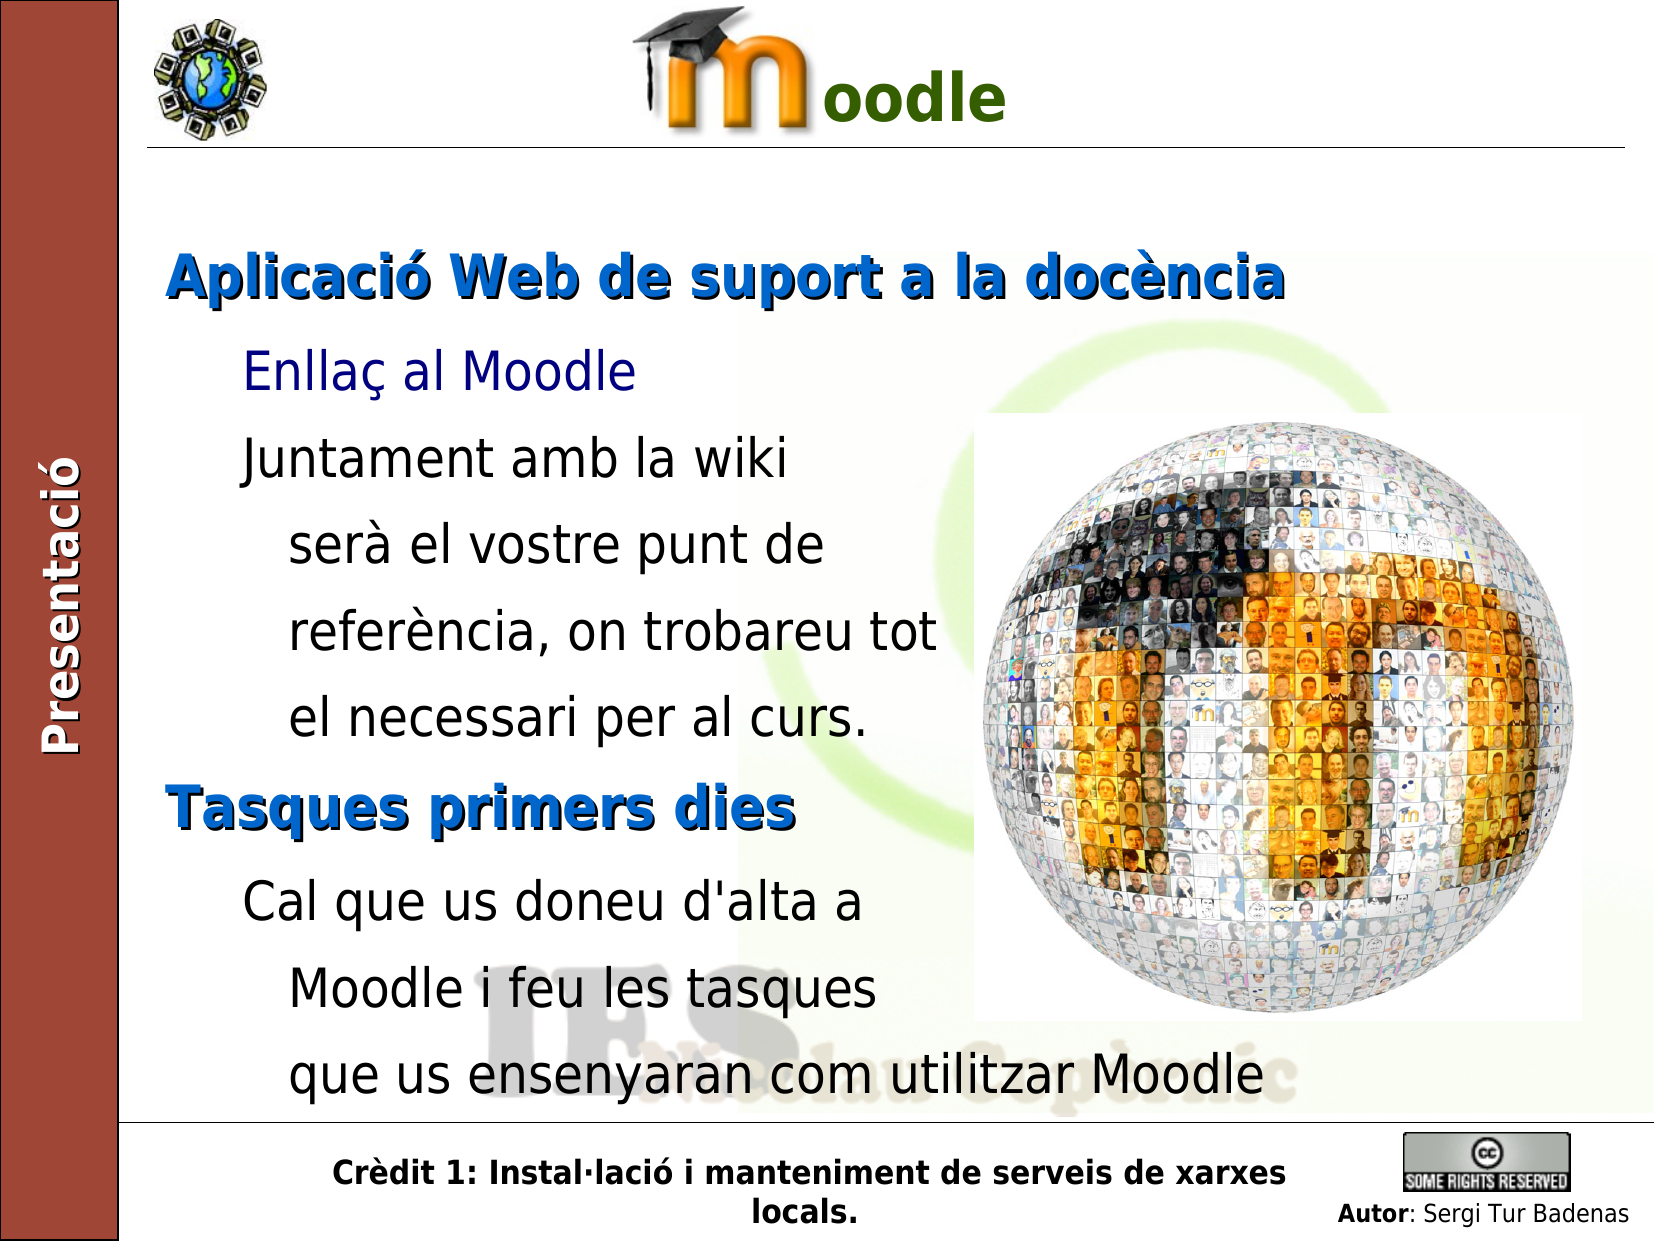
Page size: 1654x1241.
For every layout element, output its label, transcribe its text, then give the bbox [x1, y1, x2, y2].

list Aplicació Web de suport a la docència Enllaç al Moodle Juntament amb la wiki serà el vostre punt de referència, on trobareu tot el necessari per al curs. Tasques primers dies Cal que us doneu d'alta a Moodle i feu les tasques que us ensenyaran com utilitzar Moodle [147, 242, 1636, 1107]
picture [974, 413, 1582, 1021]
picture [466, 252, 1654, 1117]
picture [1403, 1132, 1571, 1192]
picture [154, 19, 268, 142]
picture [631, 5, 821, 140]
title oodle [171, 49, 1654, 148]
